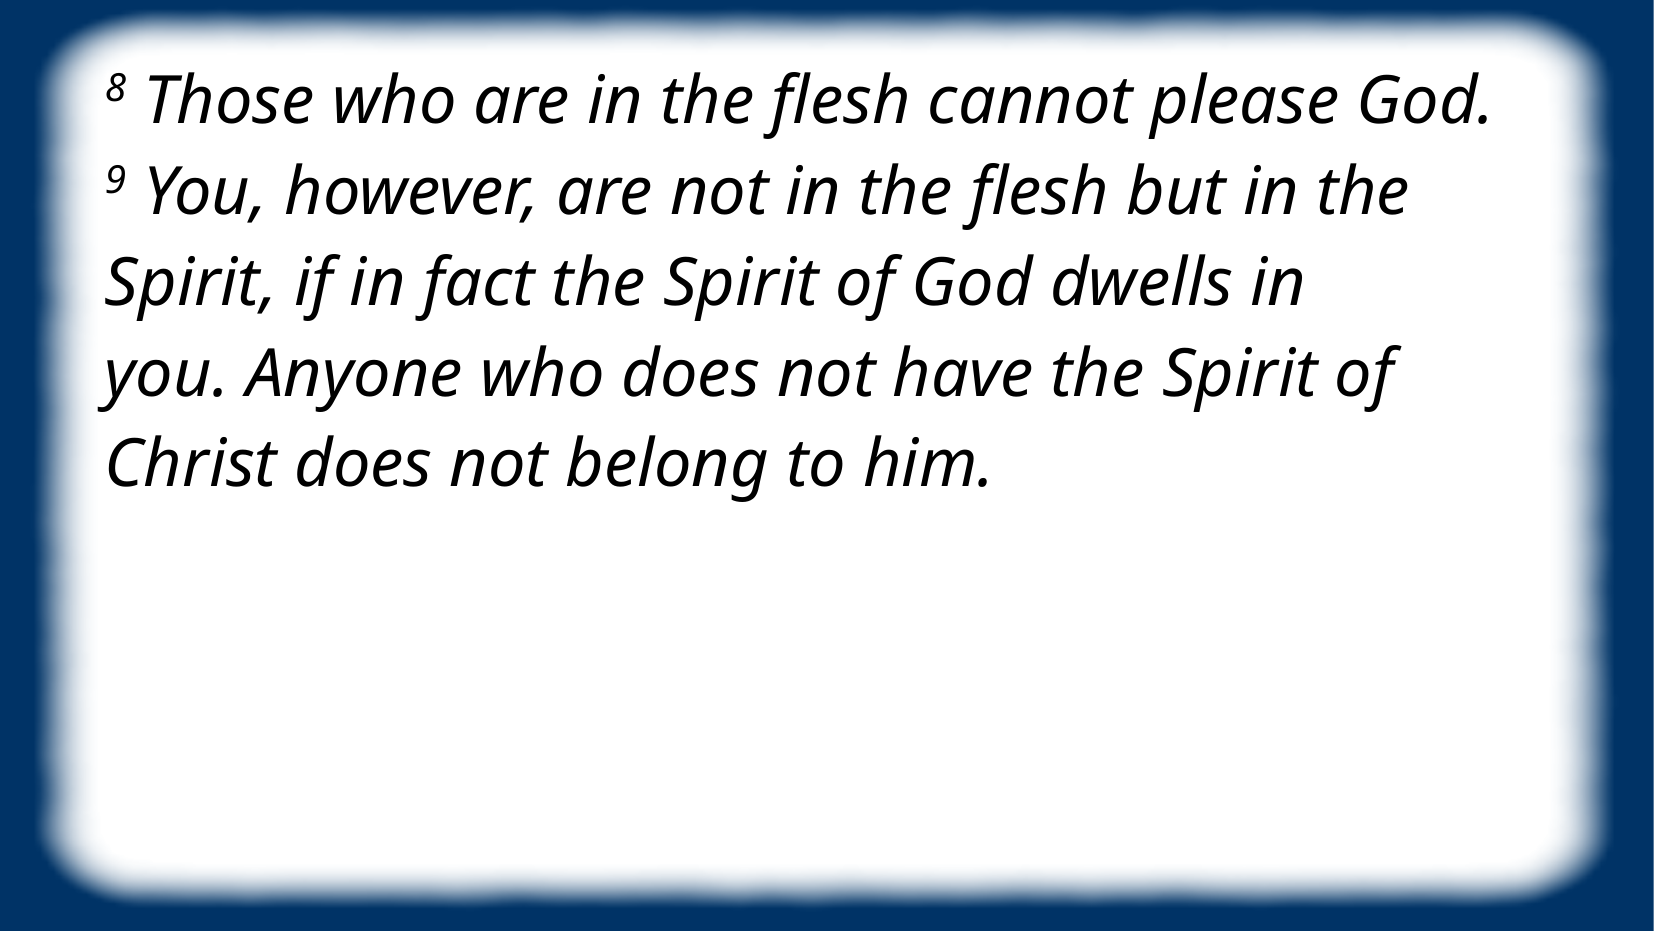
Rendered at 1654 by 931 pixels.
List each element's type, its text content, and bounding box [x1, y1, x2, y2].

text_box 8 Those who are in the flesh cannot please God. 9 You, however, are not in the flesh but in the Spirit, if in fact the Spirit of God dwells in you. Anyone who does not have the Spirit of Christ does not belong to him. [90, 45, 1561, 504]
picture [0, 0, 1654, 931]
